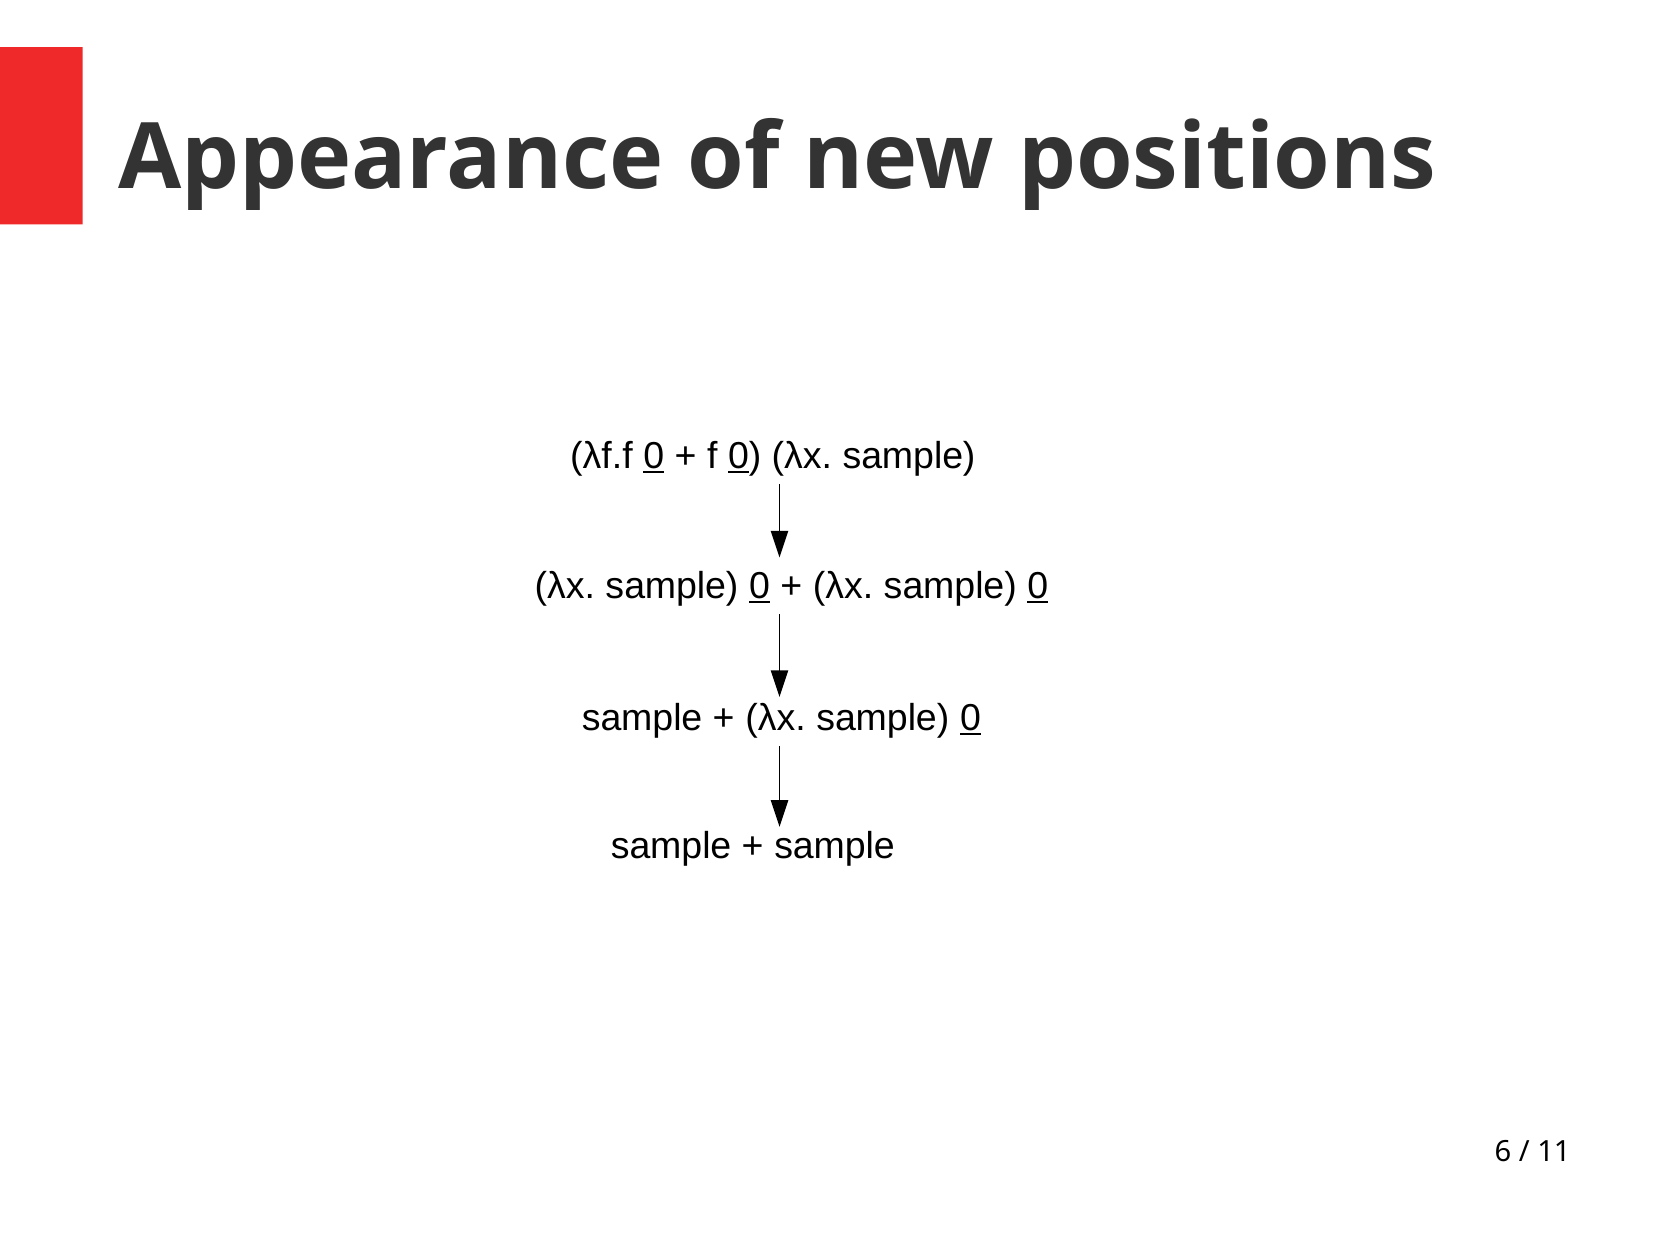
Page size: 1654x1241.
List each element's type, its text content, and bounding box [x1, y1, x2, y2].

text_box sample + sample [596, 817, 910, 875]
title Appearance of new positions [118, 45, 1571, 260]
text_box sample + (λx. sample) 0 [567, 689, 996, 747]
text_box (λf.f 0 + f 0) (λx. sample) [555, 427, 991, 485]
text_box (λx. sample) 0 + (λx. sample) 0 [519, 557, 1063, 615]
